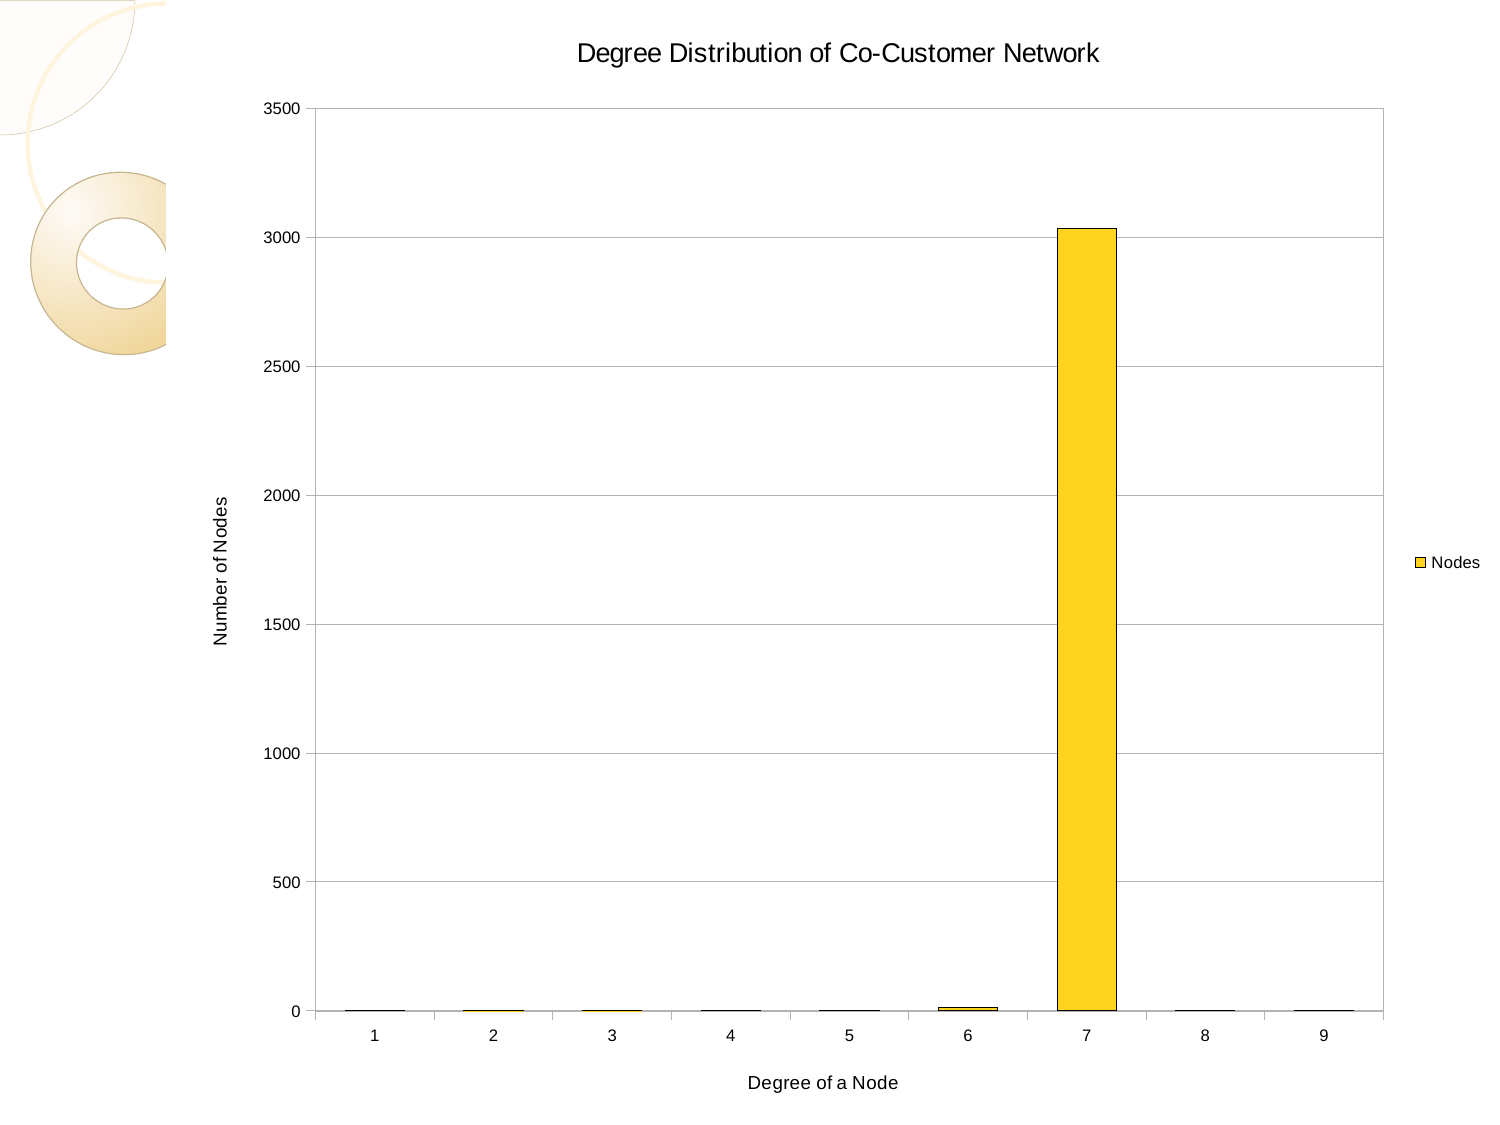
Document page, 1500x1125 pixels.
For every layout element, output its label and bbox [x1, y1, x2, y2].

chart [177, 0, 1500, 1125]
